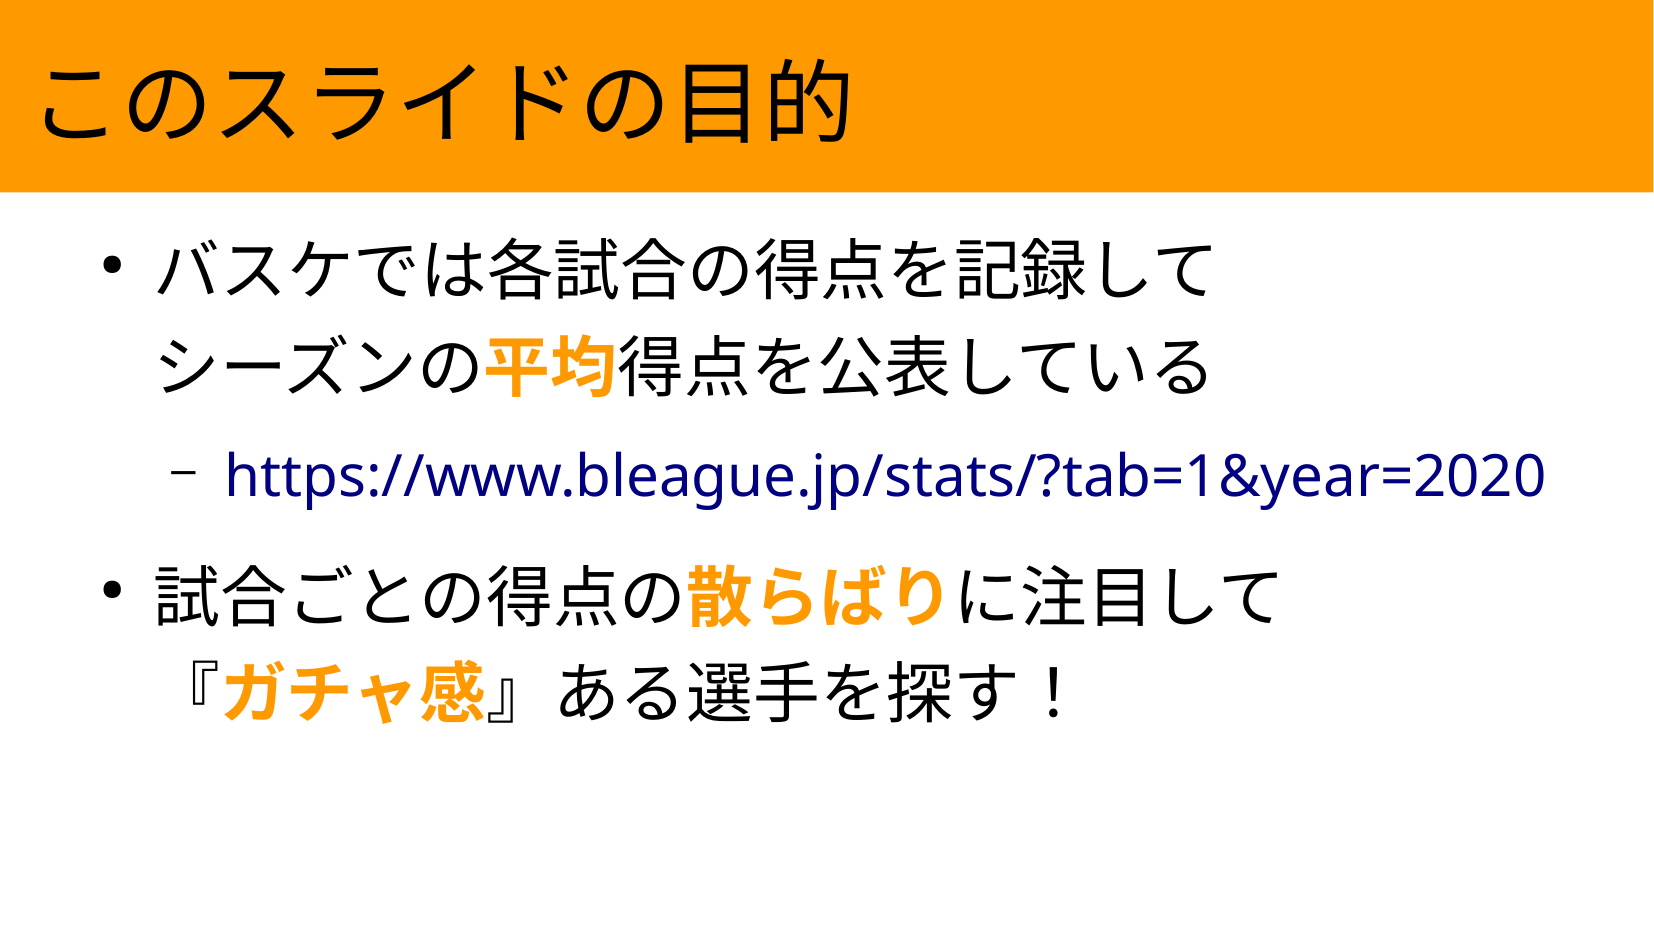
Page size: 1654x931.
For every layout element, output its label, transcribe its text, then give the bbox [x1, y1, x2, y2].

title このスライドの目的 [0, 0, 1654, 193]
list バスケでは各試合の得点を記録して シーズンの平均得点を公表している https://www.bleague.jp/stats/?tab=1&year=2020 試合ごとの得点の散らばりに注目して 『ガチャ感』ある選手を探す！ [82, 217, 1571, 758]
